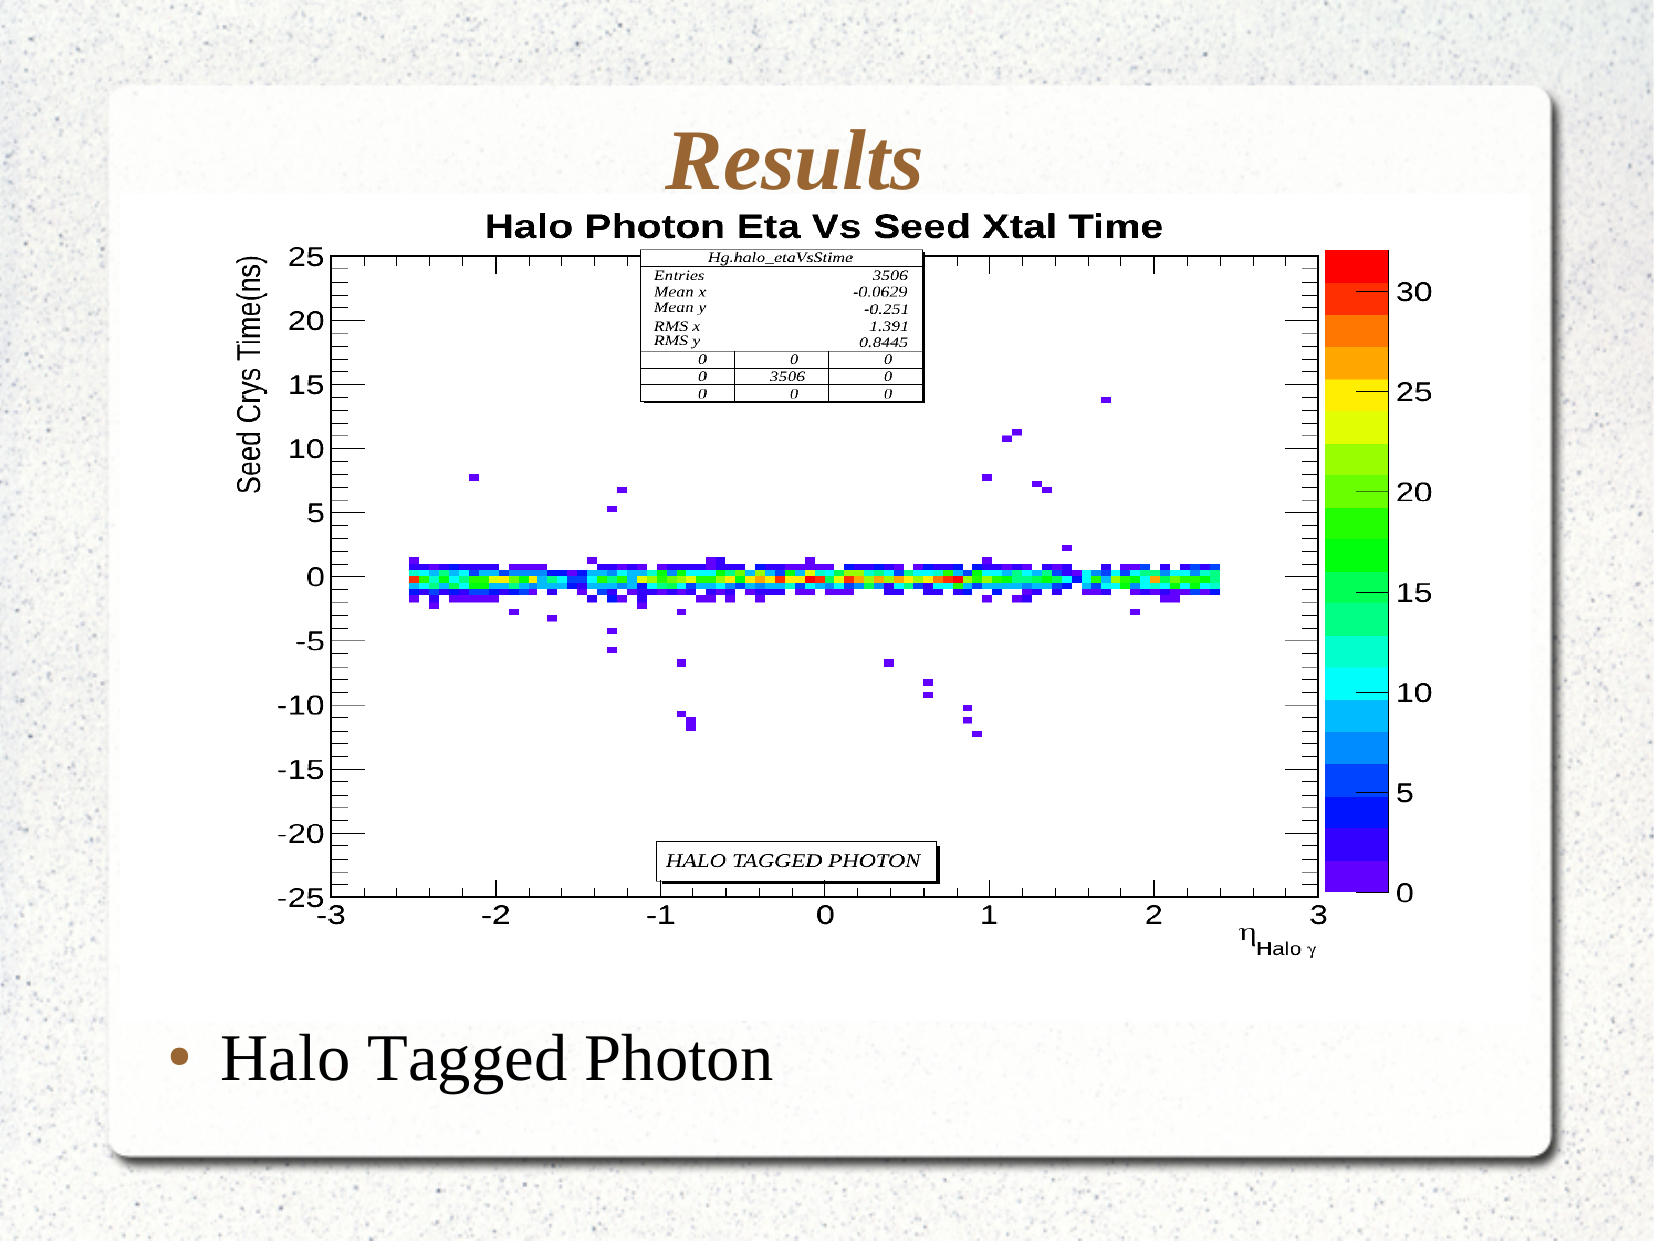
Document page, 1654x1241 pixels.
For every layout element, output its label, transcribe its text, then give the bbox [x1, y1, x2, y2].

list Halo Tagged Photon [150, 1021, 1479, 1096]
title Results [360, 96, 1231, 194]
picture [0, 0, 1654, 1241]
